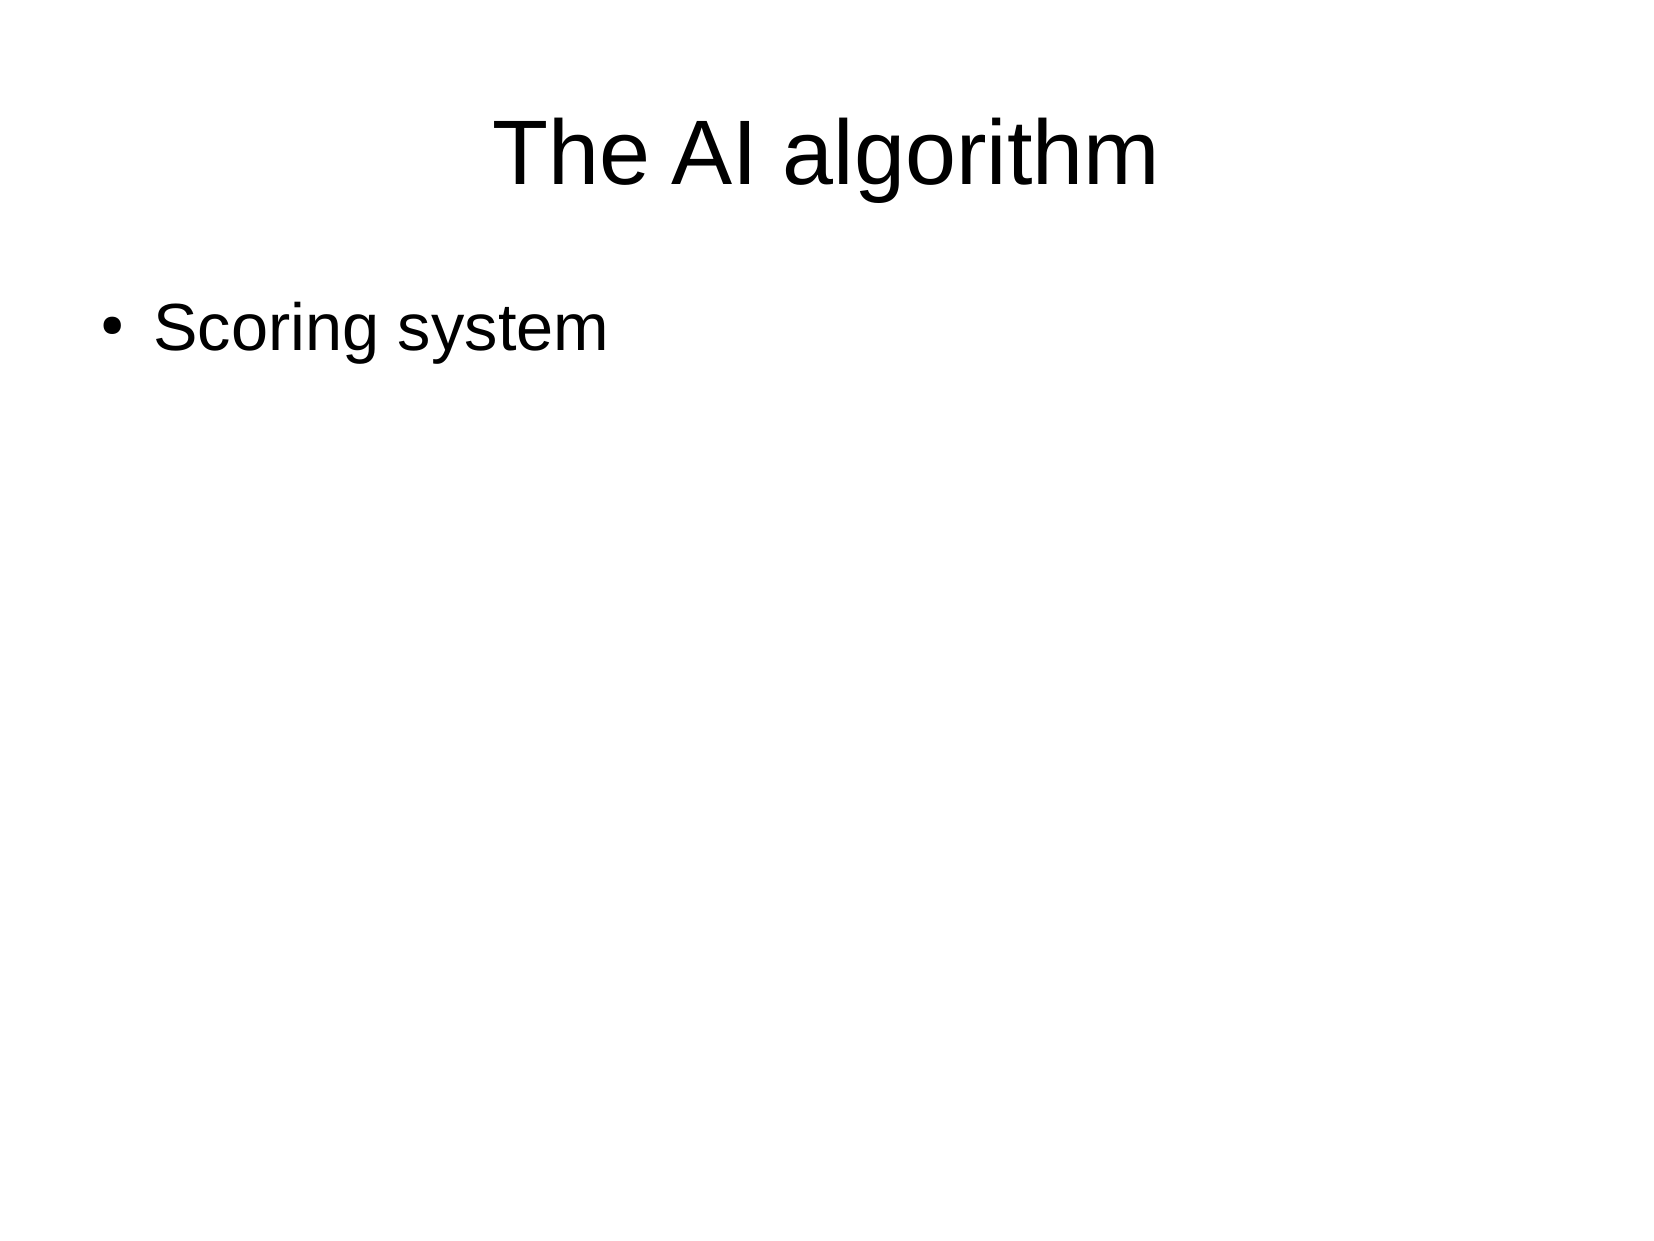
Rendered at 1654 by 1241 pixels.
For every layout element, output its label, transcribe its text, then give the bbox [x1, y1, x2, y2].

list Scoring system [82, 290, 1571, 1010]
title The AI algorithm [82, 49, 1571, 257]
